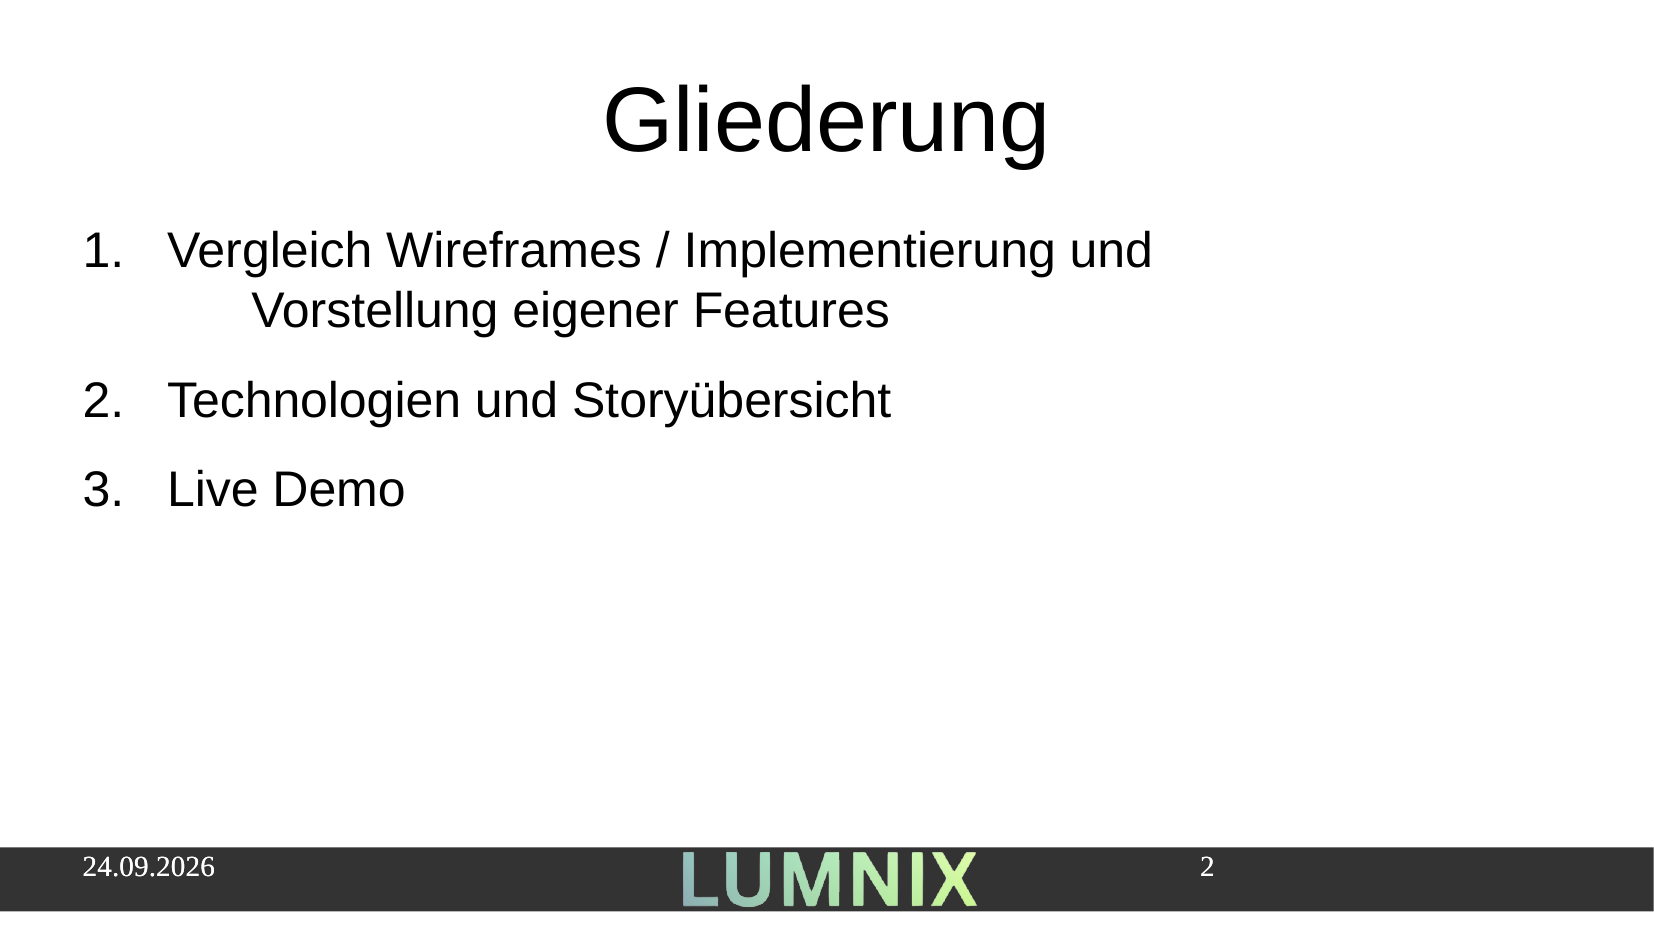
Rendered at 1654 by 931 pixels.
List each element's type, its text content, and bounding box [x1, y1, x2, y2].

list Vergleich Wireframes / Implementierung und Vorstellung eigener Features Technologien und Storyübersicht Live Demo [82, 217, 1571, 823]
text_box [1200, 847, 1586, 912]
text_box 23.05.2023 [82, 847, 468, 912]
title Gliederung [82, 37, 1571, 193]
